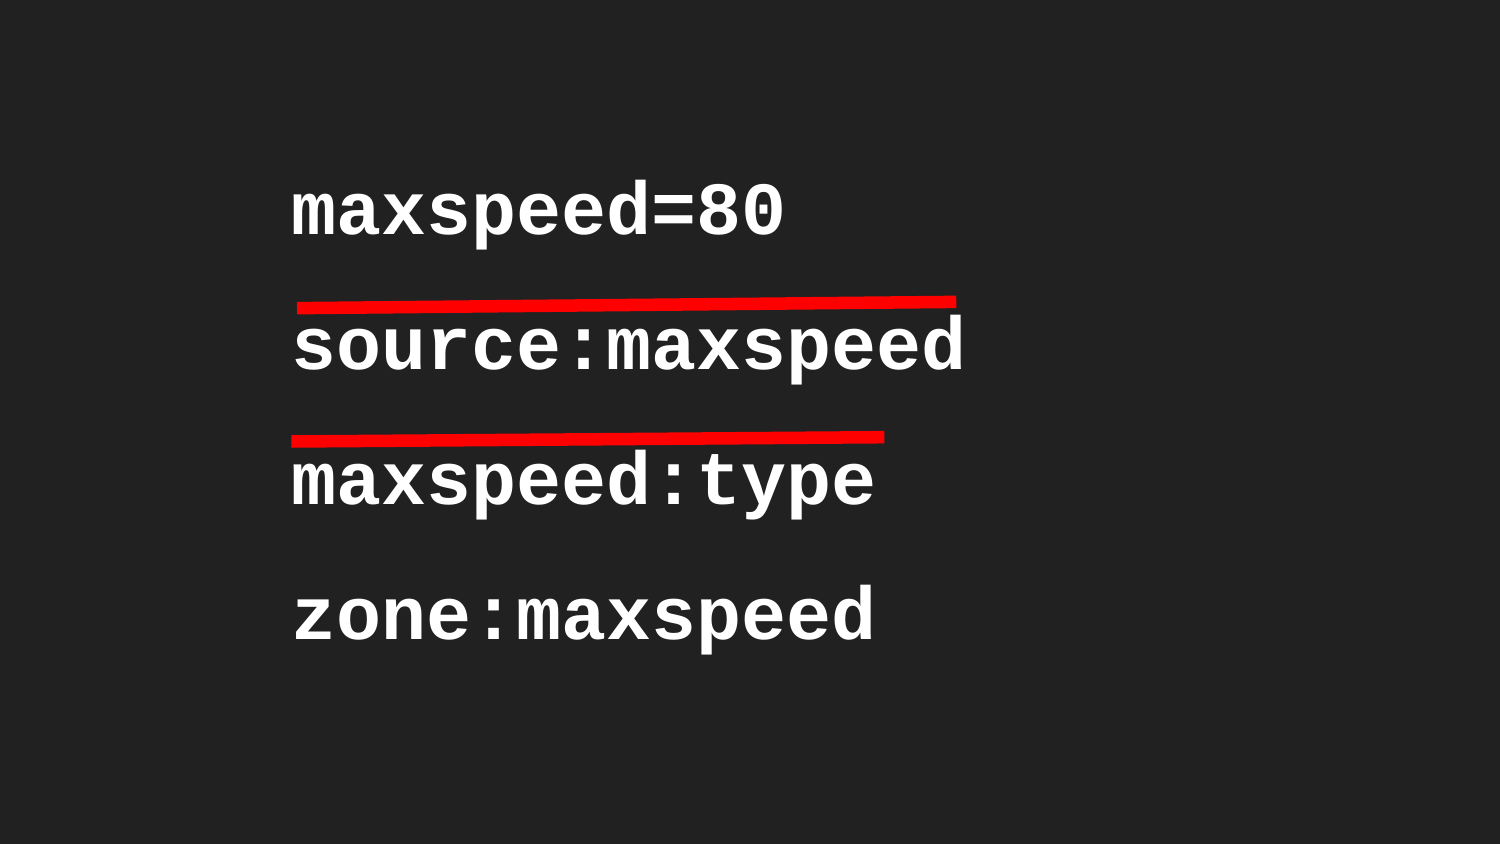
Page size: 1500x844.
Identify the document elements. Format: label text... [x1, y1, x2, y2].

title maxspeed=80 source:maxspeed maxspeed:type zone:maxspeed [51, 99, 1449, 755]
